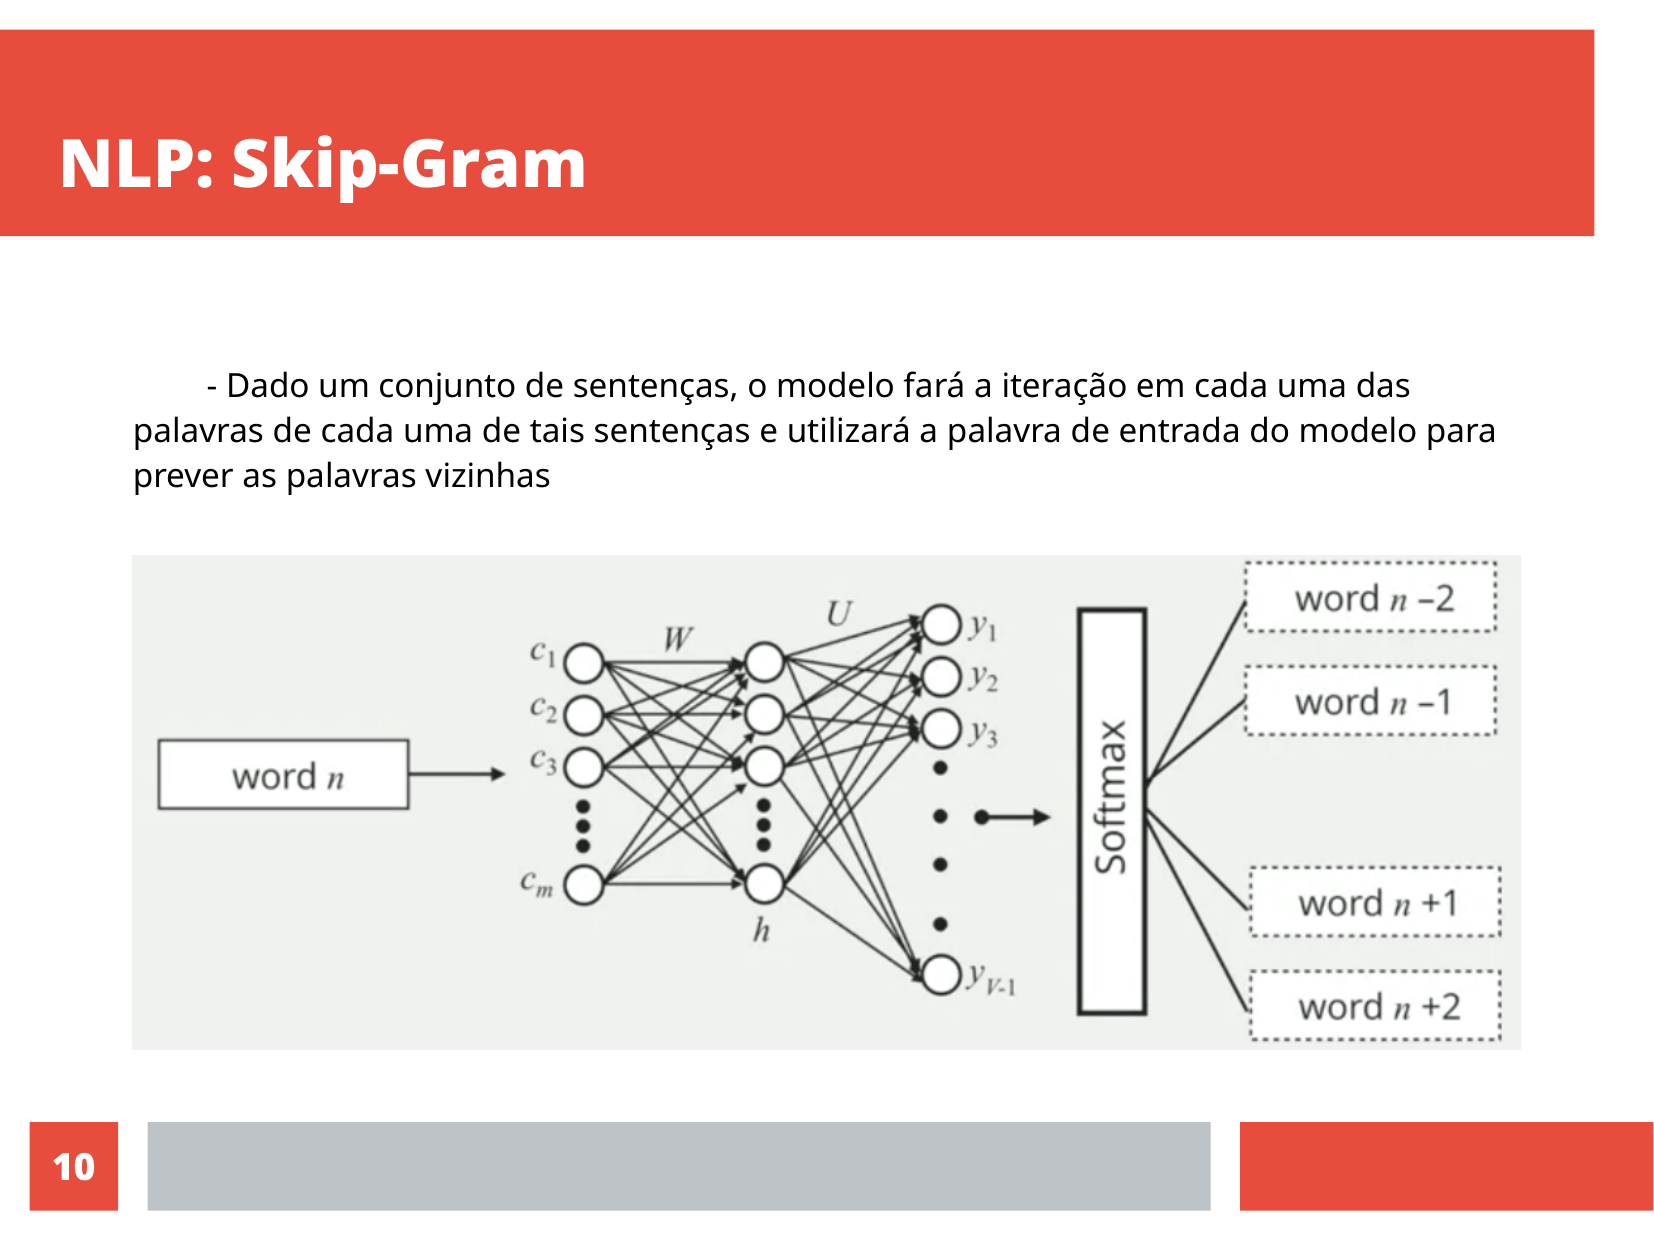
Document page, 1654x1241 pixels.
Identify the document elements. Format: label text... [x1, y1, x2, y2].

title NLP: Skip-Gram [59, 59, 1595, 207]
picture [132, 555, 1521, 1050]
text_box - Dado um conjunto de sentenças, o modelo fará a iteração em cada uma das palavras de cada uma de tais sentenças e utilizará a palavra de entrada do modelo para prever as palavras vizinhas [118, 354, 1536, 761]
